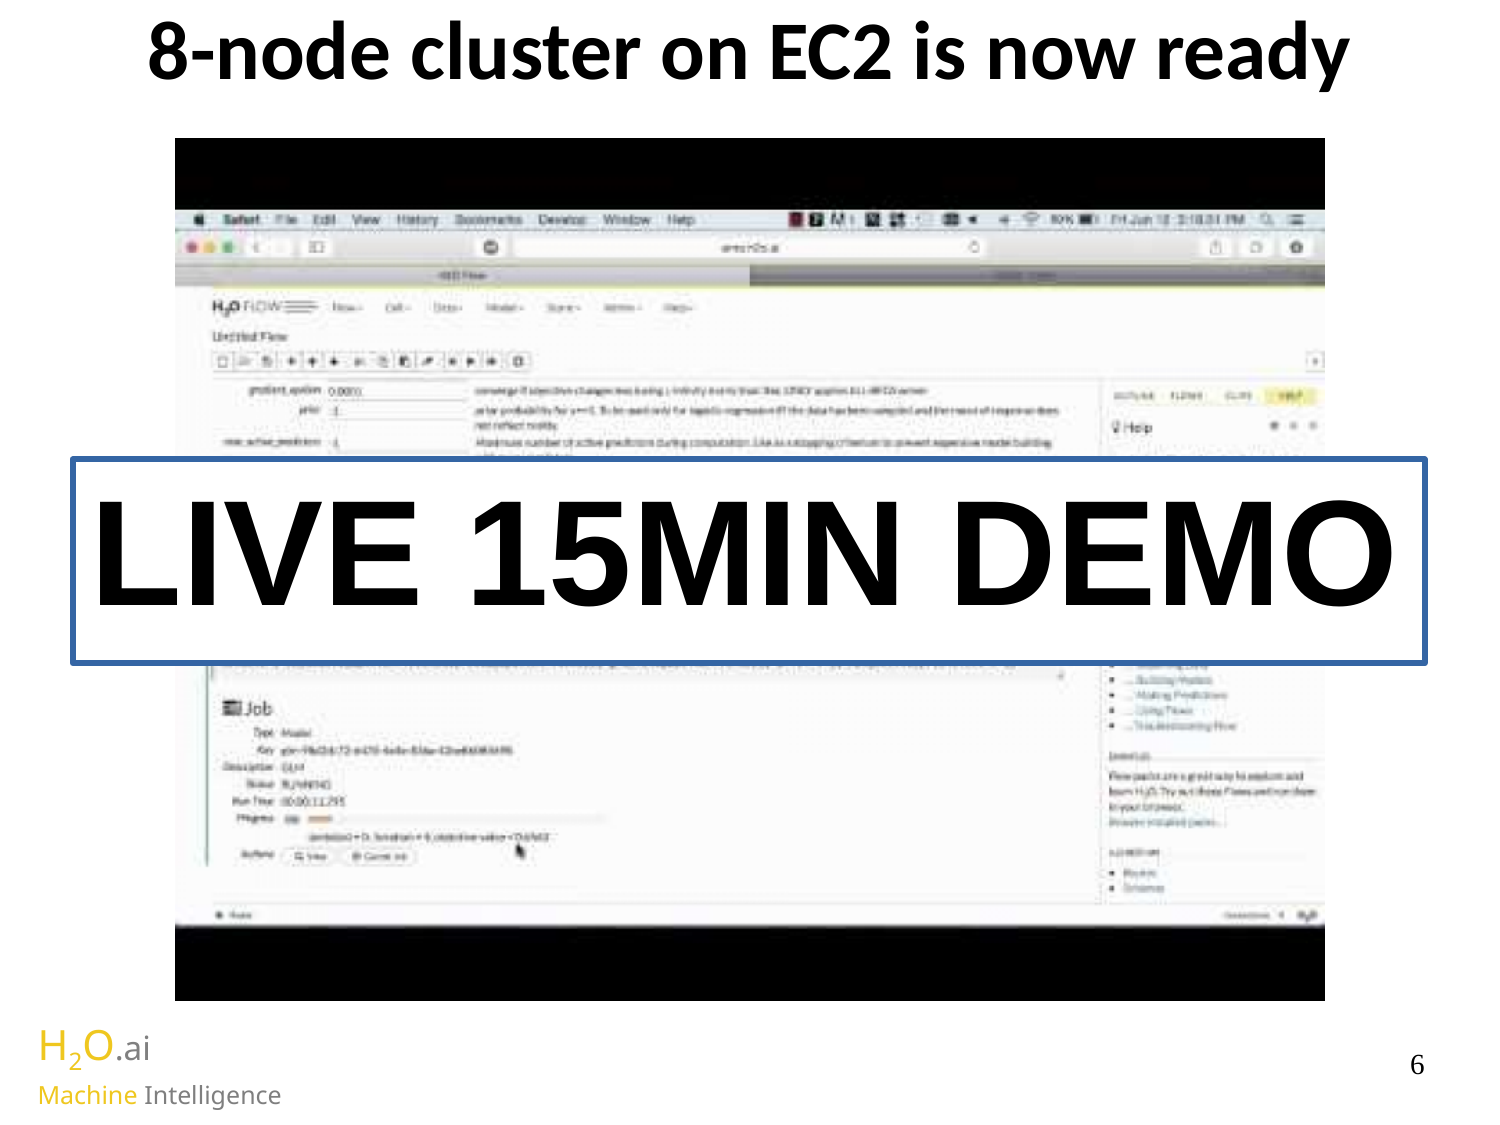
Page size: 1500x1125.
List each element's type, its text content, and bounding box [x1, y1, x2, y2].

text_box LIVE 15MIN DEMO [72, 459, 1425, 664]
picture [175, 666, 1325, 1001]
title 8-node cluster on EC2 is now ready [75, 21, 1425, 96]
picture [175, 138, 1325, 456]
